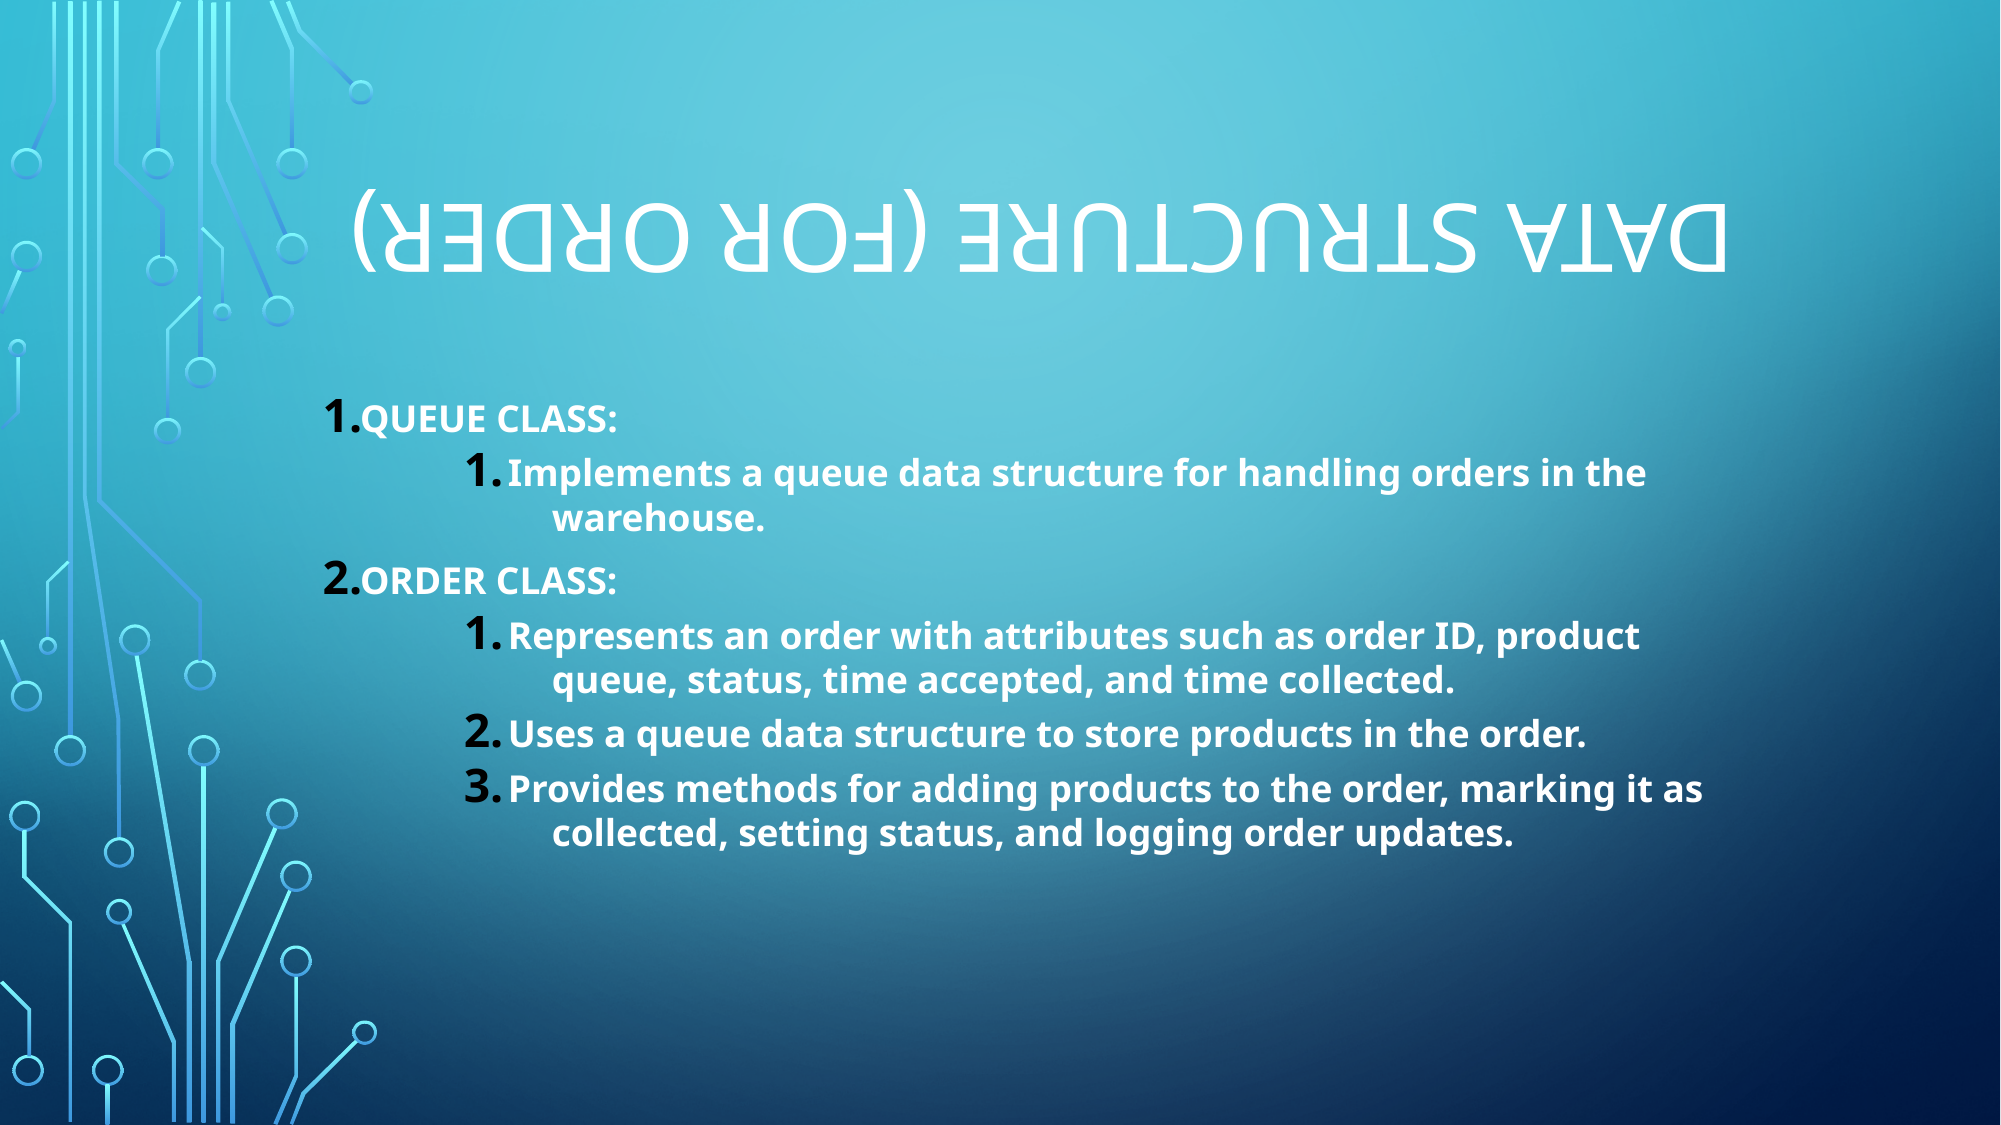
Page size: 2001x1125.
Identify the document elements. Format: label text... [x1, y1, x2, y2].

title DATA STRUCTURE (FOR ORDER) [307, 176, 1750, 387]
subtitle Queue Class: Implements a queue data structure for handling orders in the warehouse. Order Class: Represents an order with attributes such as order ID, product queue, status, time accepted, and time collected. Uses a queue data structure to store products in the order. Provides methods for adding products to the order, marking it as collected, setting status, and logging order updates. [307, 387, 1750, 863]
